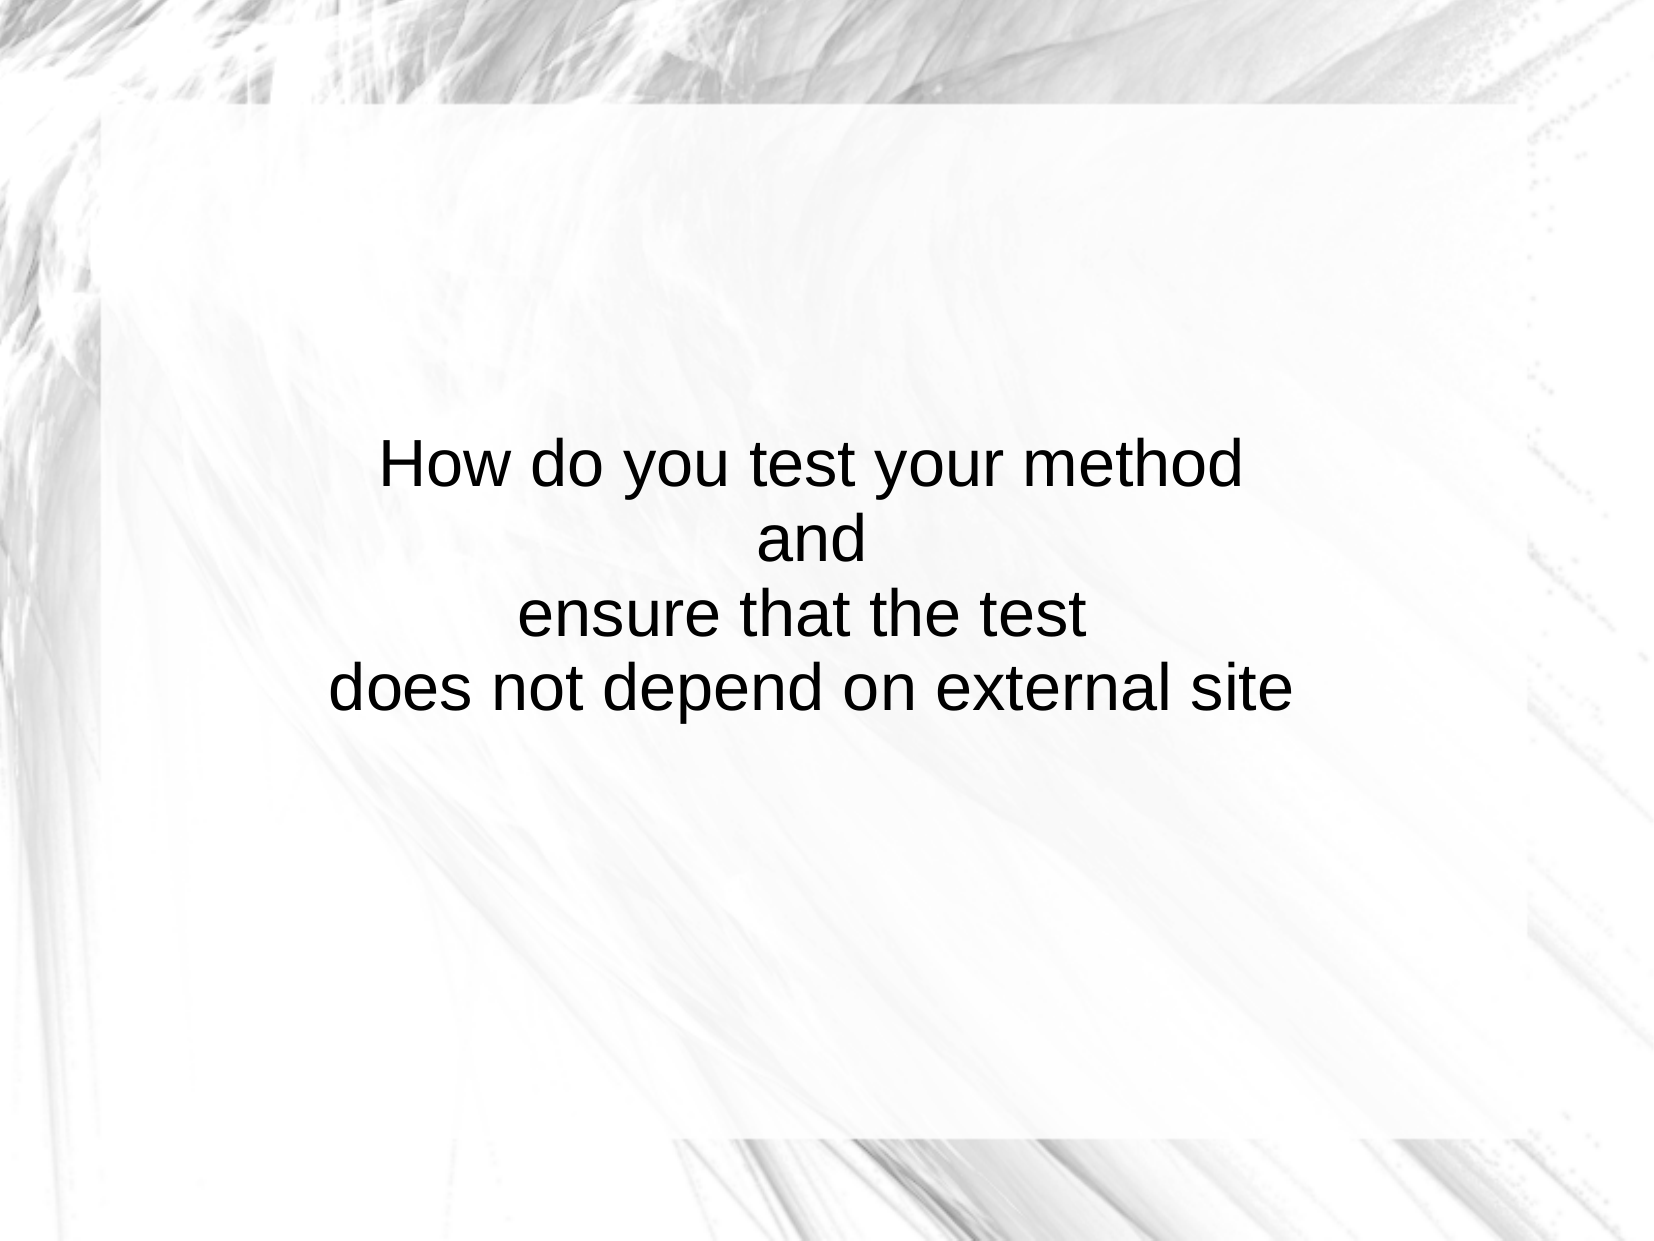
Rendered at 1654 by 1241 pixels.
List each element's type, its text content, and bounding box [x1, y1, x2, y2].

picture [0, 0, 1654, 1241]
subtitle How do you test your method and ensure that the test does not depend on external site [118, 112, 1506, 1039]
